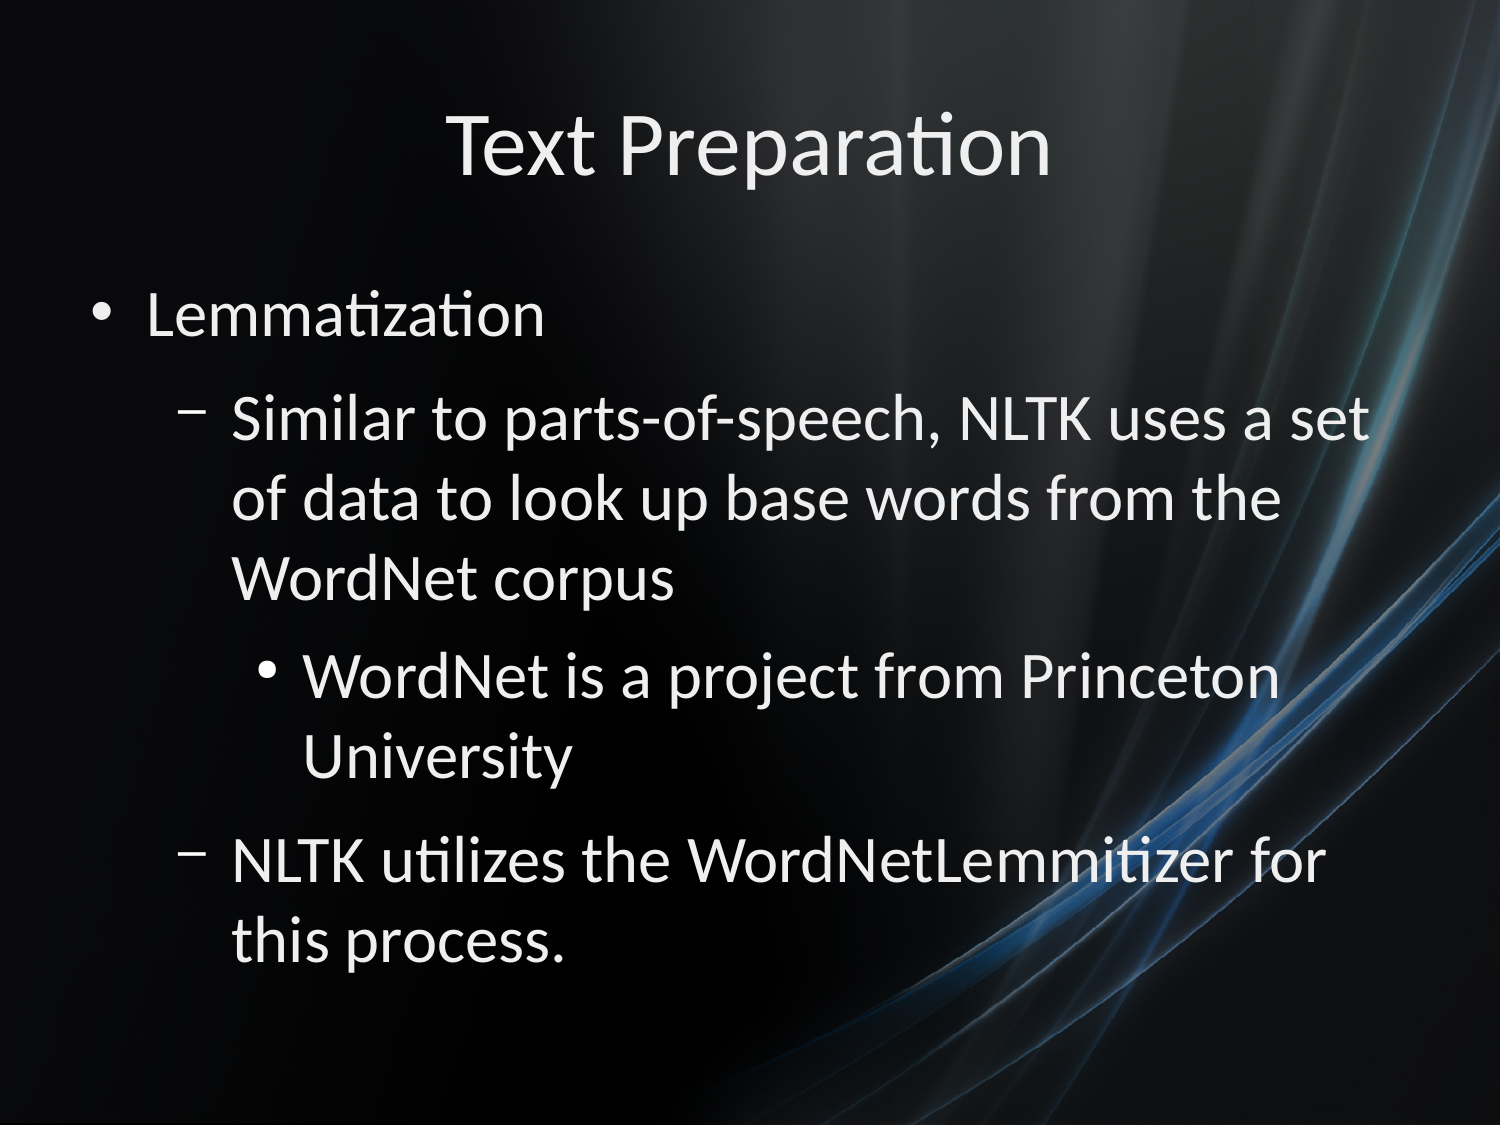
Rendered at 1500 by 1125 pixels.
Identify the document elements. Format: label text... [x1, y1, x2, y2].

text_box [0, 0, 1500, 1125]
title Text Preparation [75, 45, 1425, 233]
list Lemmatization Similar to parts-of-speech, NLTK uses a set of data to look up base words from the WordNet corpus WordNet is a project from Princeton University NLTK utilizes the WordNetLemmitizer for this process. [75, 262, 1425, 1005]
